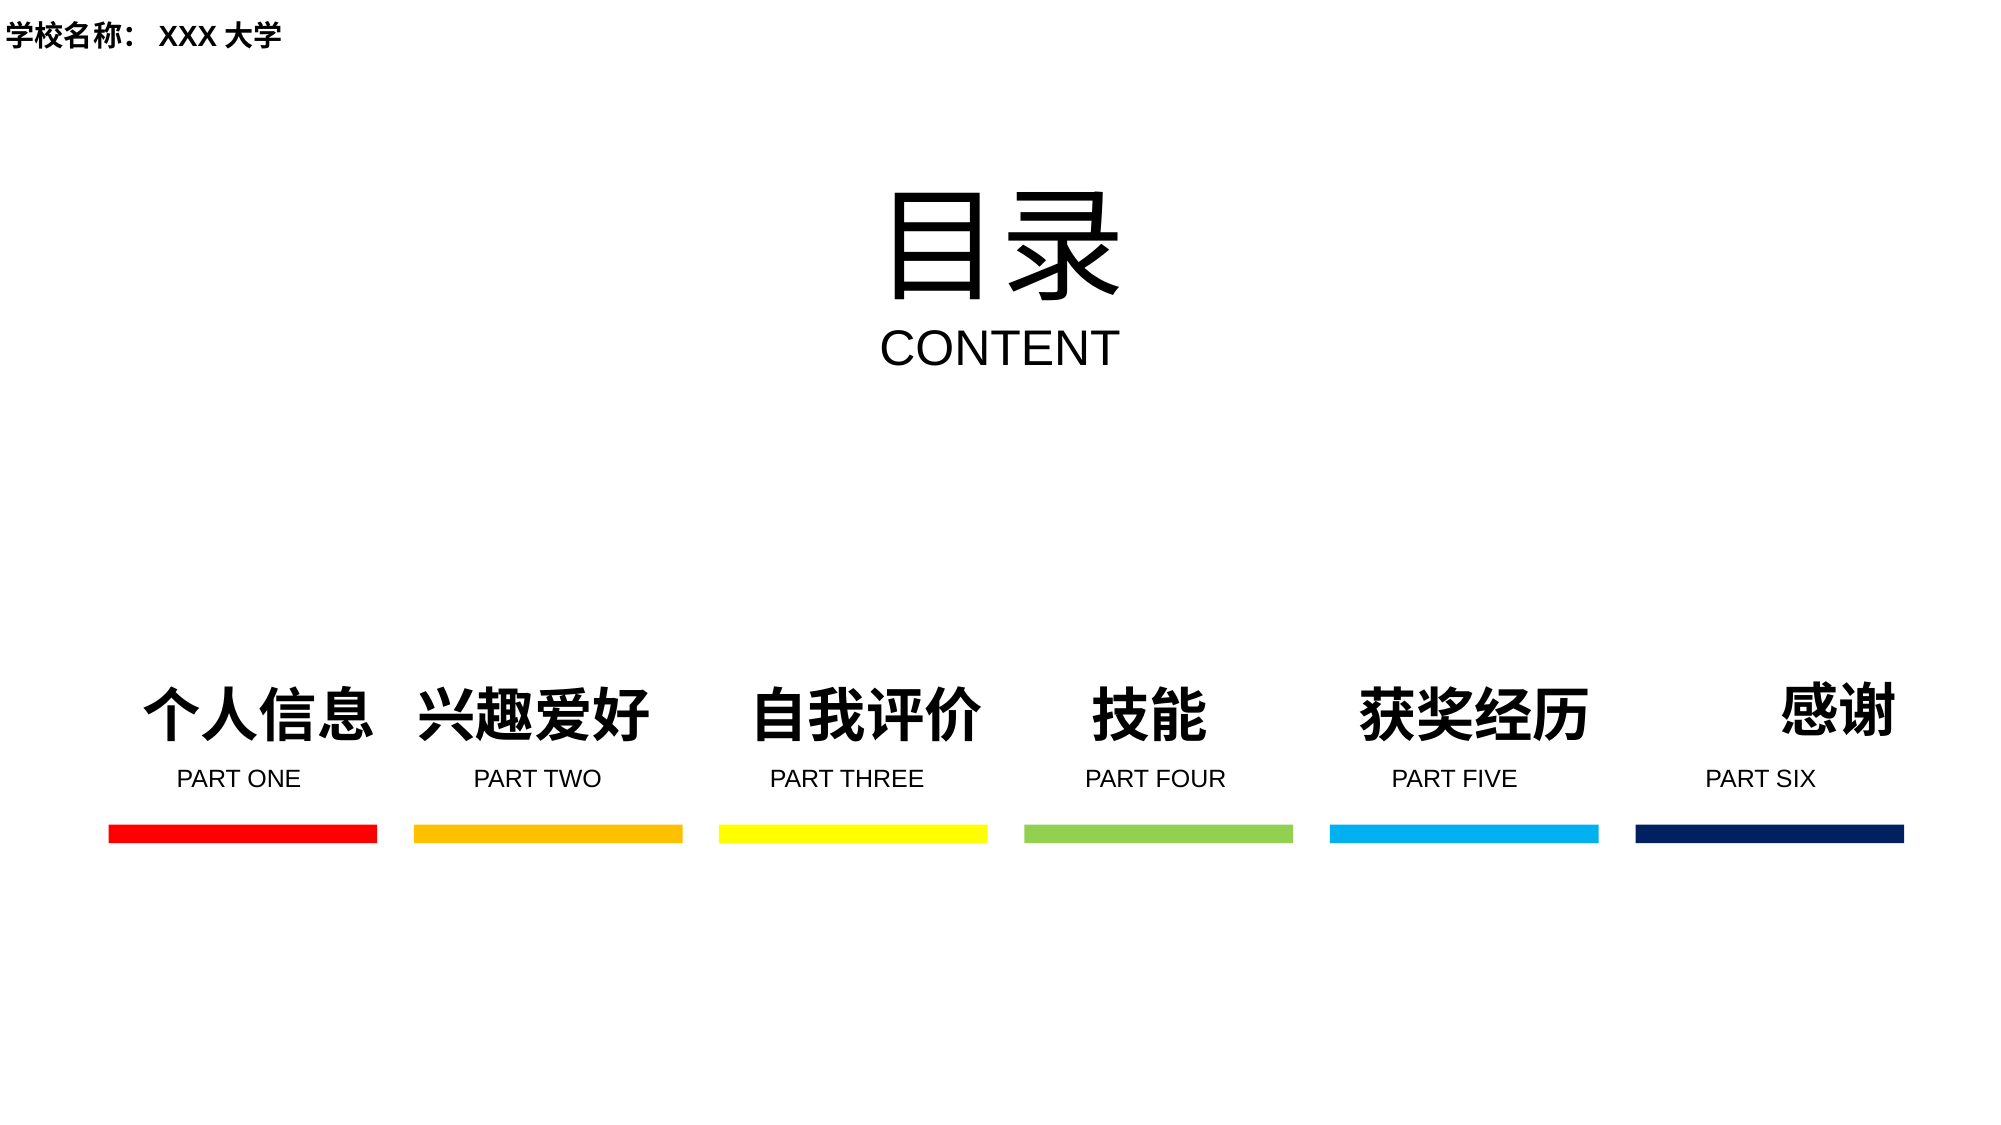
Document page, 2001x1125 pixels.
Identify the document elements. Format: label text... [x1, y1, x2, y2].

text_box 学校名称：XXX大学 [0, 9, 291, 60]
text_box PART FOUR [1040, 756, 1271, 801]
text_box 技能 [1005, 670, 1294, 756]
text_box PART ONE [119, 756, 359, 801]
text_box PART THREE [706, 756, 988, 801]
text_box 目录 CONTENT [867, 158, 1133, 384]
text_box PART SIX [1660, 751, 1862, 801]
text_box PART FIVE [1355, 756, 1555, 801]
text_box [413, 824, 683, 844]
text_box 个人信息 [95, 670, 383, 756]
text_box [1024, 824, 1294, 844]
text_box 获奖经历 [1311, 670, 1599, 756]
text_box 自我评价 [702, 670, 991, 756]
text_box [1329, 824, 1599, 844]
text_box [718, 824, 988, 844]
text_box [1635, 824, 1905, 844]
text_box PART TWO [407, 756, 668, 801]
text_box [108, 824, 378, 844]
text_box 兴趣爱好 [390, 670, 678, 756]
text_box 感谢 [1616, 665, 1905, 751]
